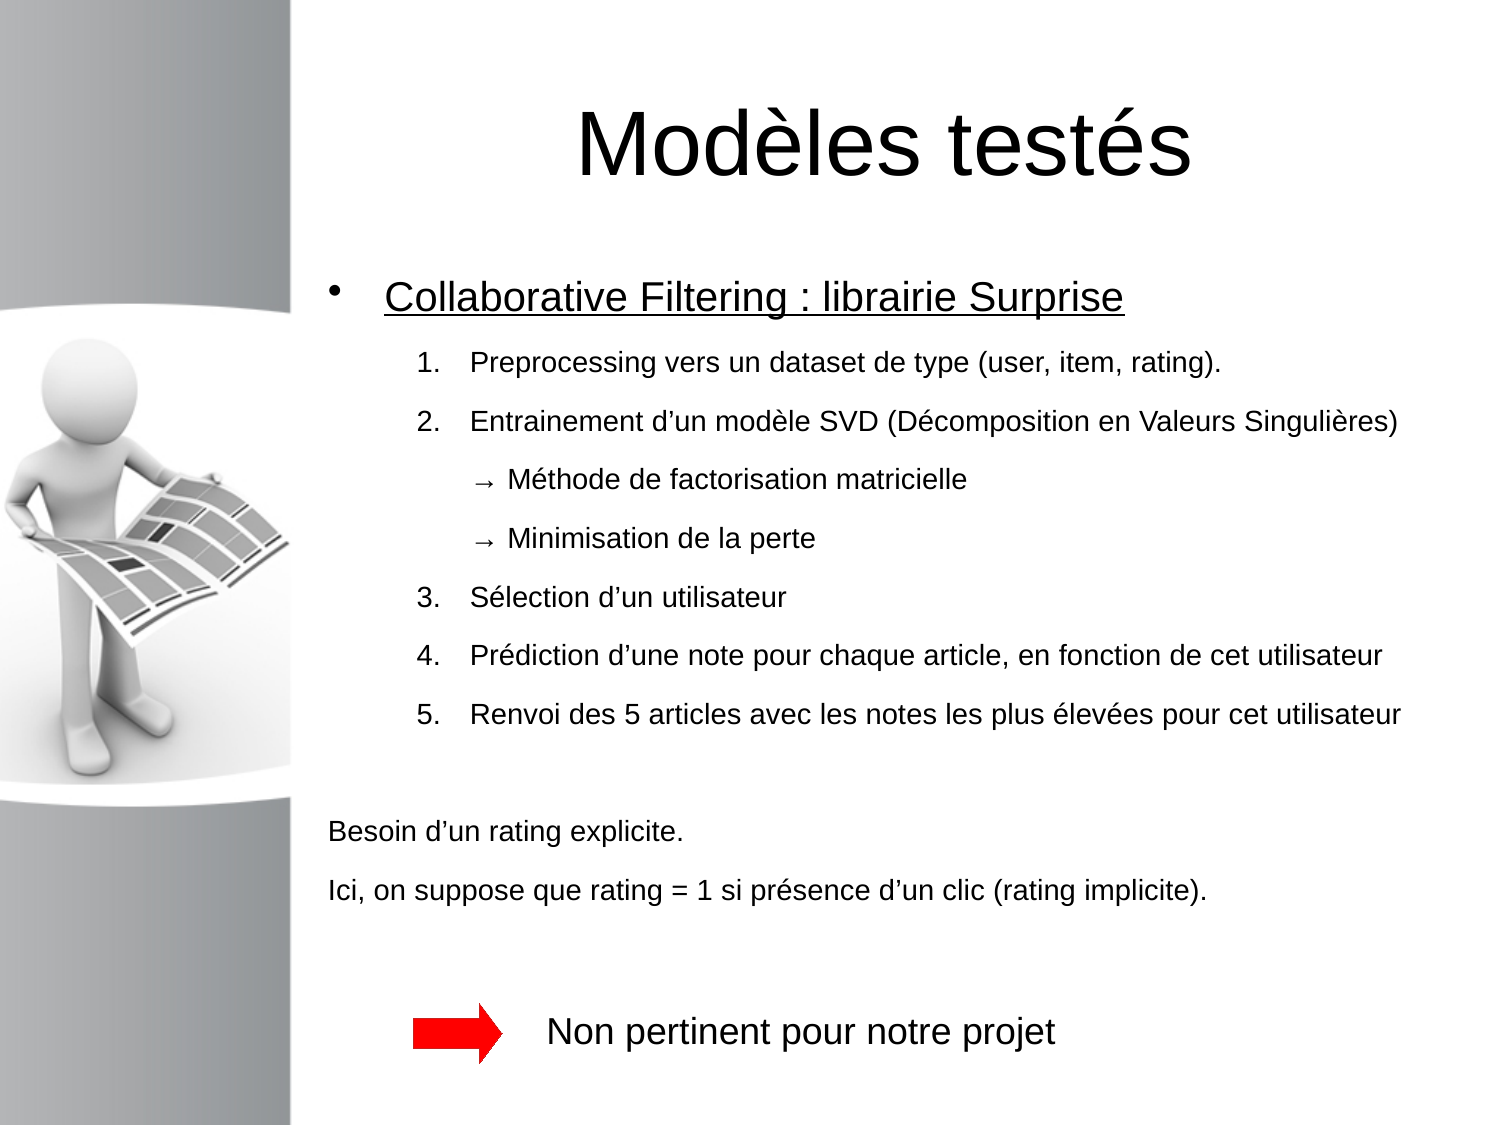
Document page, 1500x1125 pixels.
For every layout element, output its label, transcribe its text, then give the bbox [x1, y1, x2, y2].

list Collaborative Filtering : librairie Surprise Preprocessing vers un dataset de type (user, item, rating). Entrainement d’un modèle SVD (Décomposition en Valeurs Singulières) → Méthode de factorisation matricielle → Minimisation de la perte Sélection d’un utilisateur Prédiction d’une note pour chaque article, en fonction de cet utilisateur Renvoi des 5 articles avec les notes les plus élevées pour cet utilisateur Besoin d’un rating explicite. Ici, on suppose que rating = 1 si présence d’un clic (rating implicite). [312, 262, 1500, 1005]
picture [0, 0, 1500, 1125]
text_box [413, 1003, 503, 1064]
text_box Non pertinent pour notre projet [531, 1002, 1182, 1063]
title Modèles testés [312, 45, 1477, 233]
